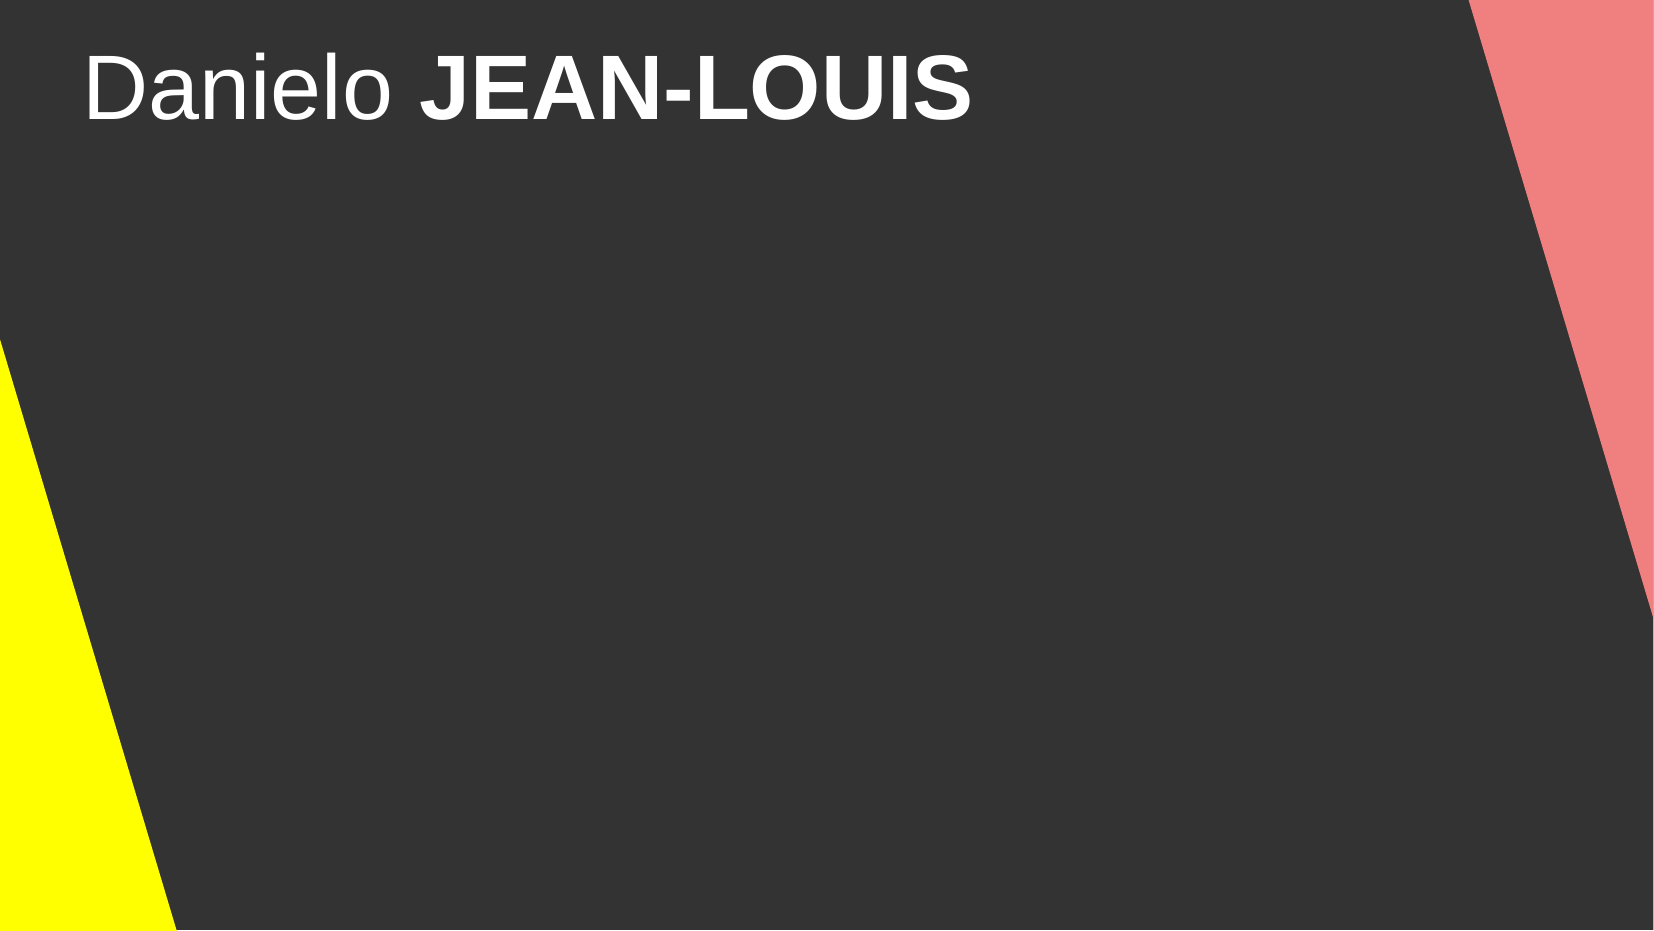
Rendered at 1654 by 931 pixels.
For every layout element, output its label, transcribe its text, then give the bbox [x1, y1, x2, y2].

text_box [0, 339, 177, 931]
subtitle Danielo JEAN-LOUIS [82, 36, 1571, 758]
text_box [1468, 0, 1654, 621]
